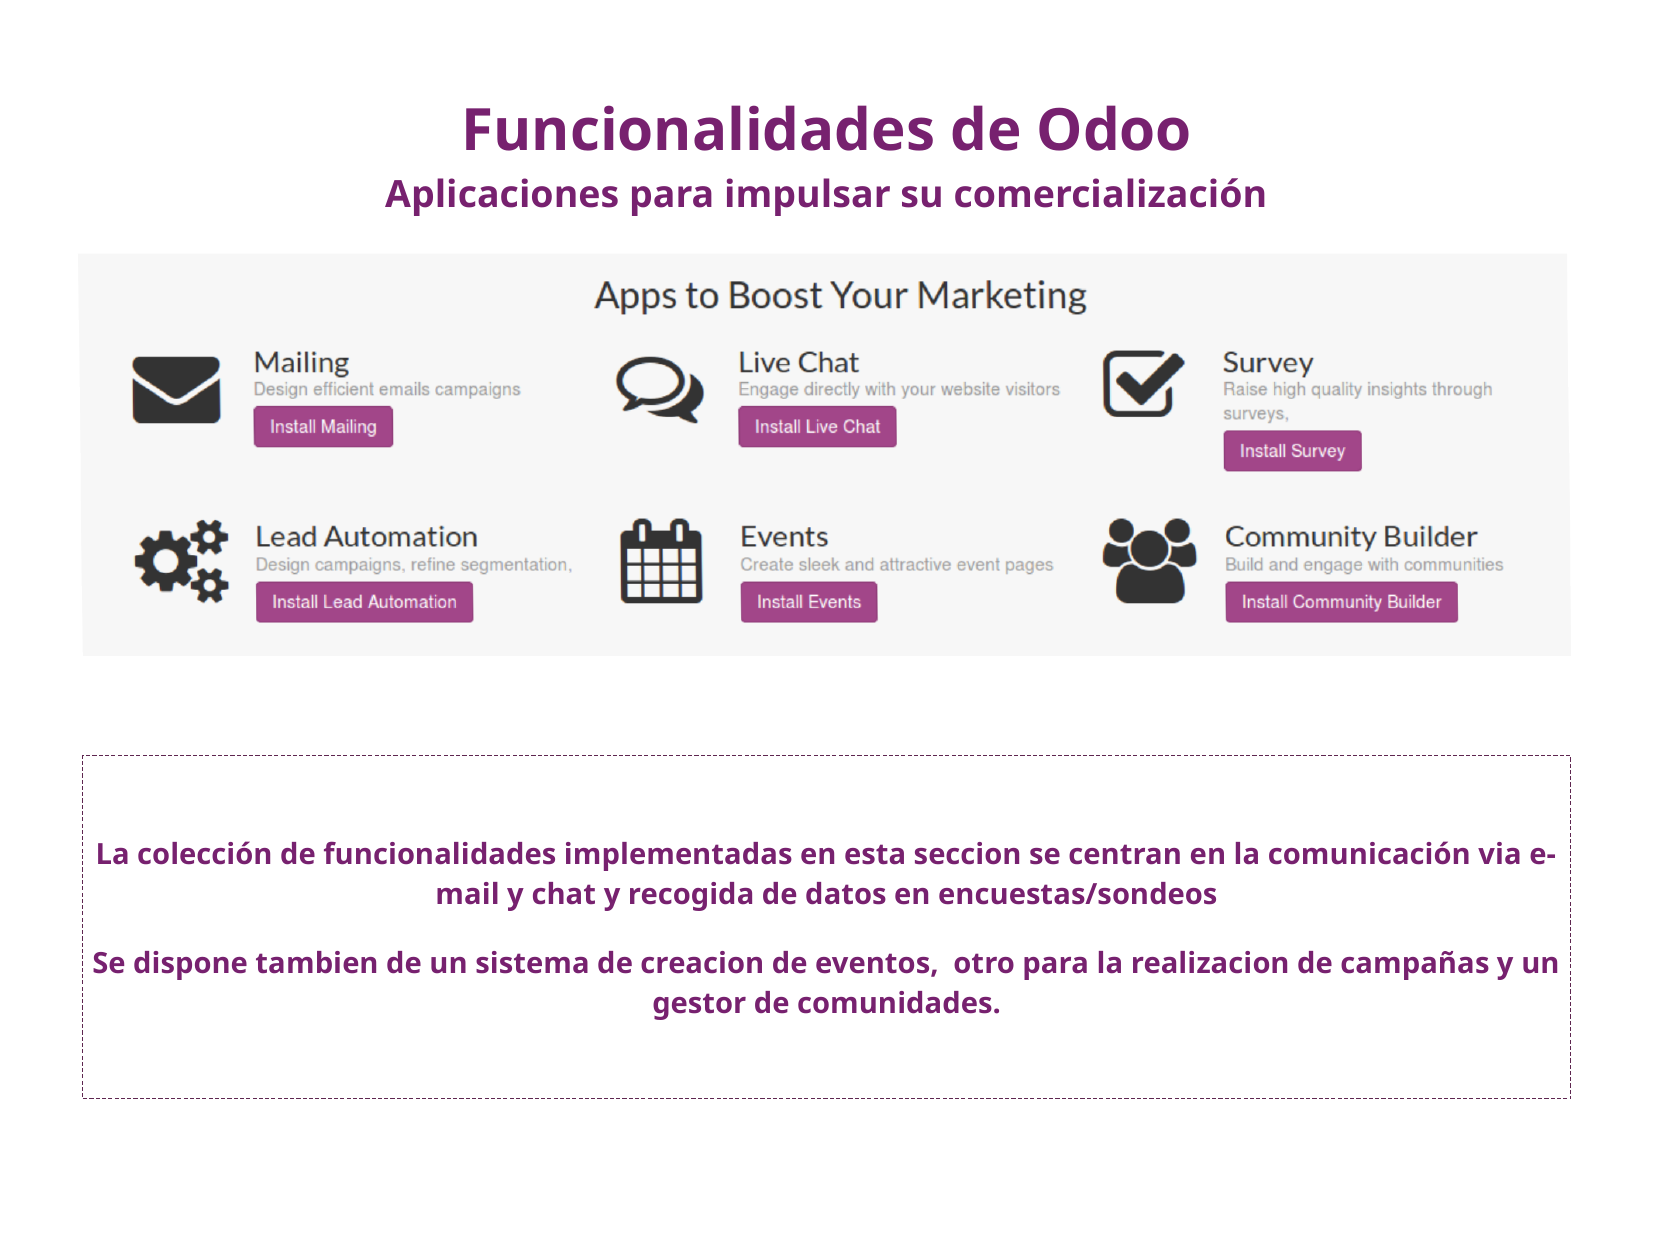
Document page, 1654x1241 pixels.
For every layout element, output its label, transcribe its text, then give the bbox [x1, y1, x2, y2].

picture [77, 253, 1571, 656]
title Funcionalidades de Odoo Aplicaciones para impulsar su comercialización [82, 49, 1571, 257]
list La colección de funcionalidades implementadas en esta seccion se centran en la comunicación via e-mail y chat y recogida de datos en encuestas/sondeos Se dispone tambien de un sistema de creacion de eventos, otro para la realizacion de campañas y un gestor de comunidades. [82, 755, 1571, 1099]
